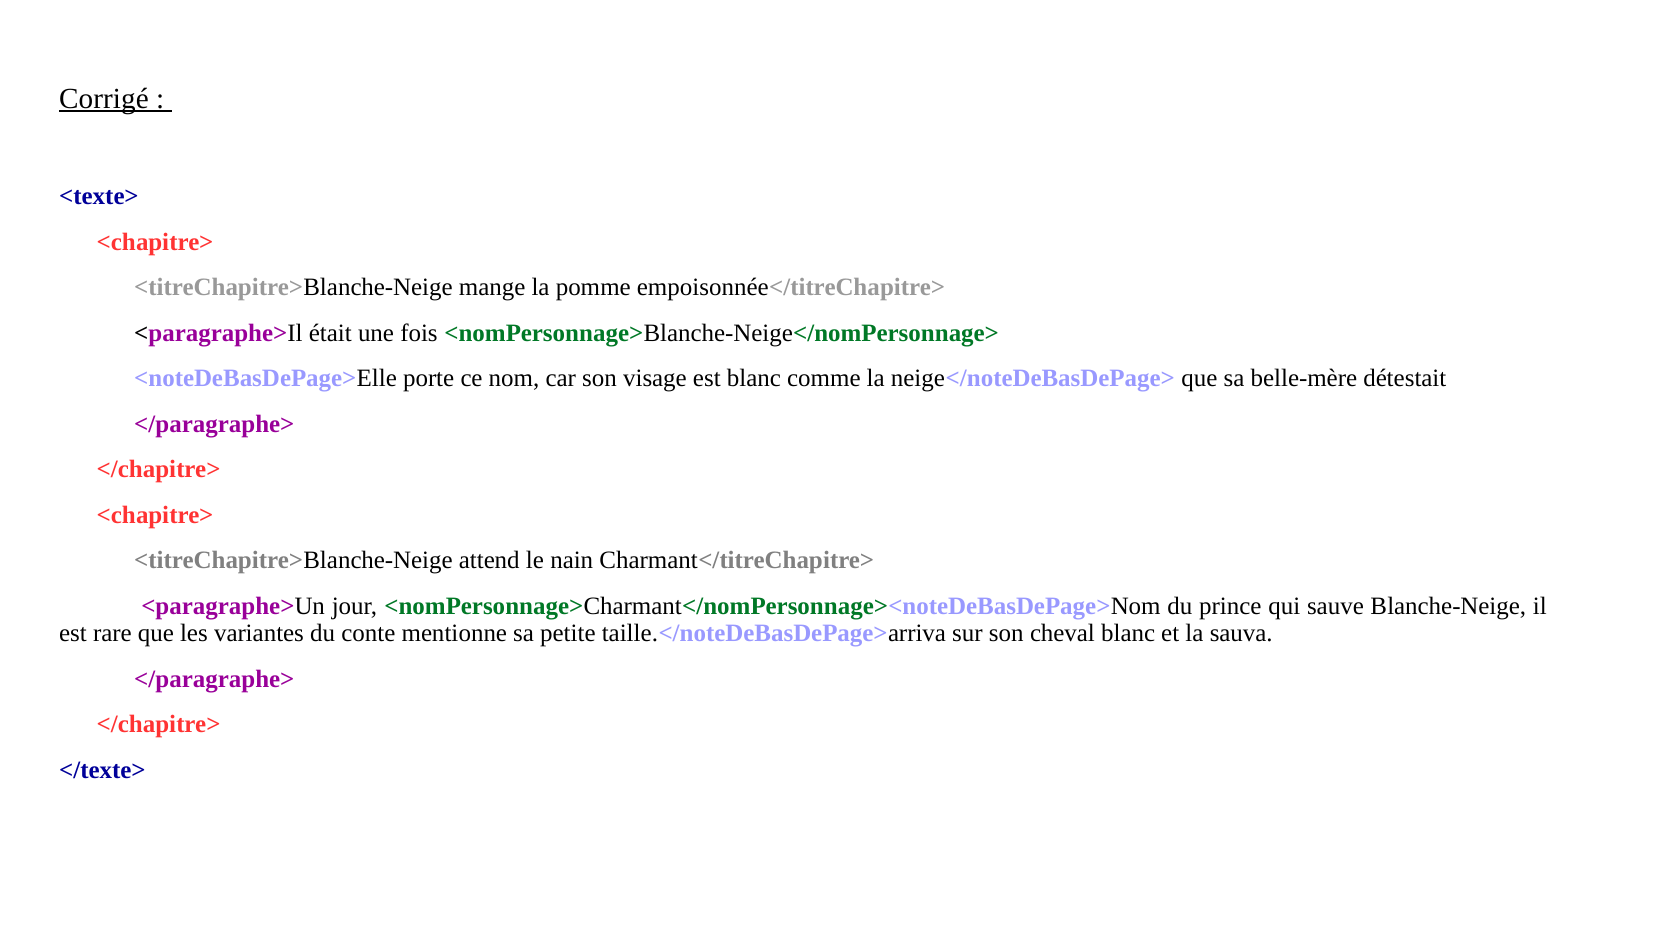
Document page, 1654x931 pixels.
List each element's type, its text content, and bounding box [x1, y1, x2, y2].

list Corrigé : <texte> <chapitre> <titreChapitre>Blanche-Neige mange la pomme empoisonnée</titreChapitre> <paragraphe>Il était une fois <nomPersonnage>Blanche-Neige</nomPersonnage> <noteDeBasDePage>Elle porte ce nom, car son visage est blanc comme la neige</noteDeBasDePage> que sa belle-mère détestait </paragraphe> </chapitre> <chapitre> <titreChapitre>Blanche-Neige attend le nain Charmant</titreChapitre> <paragraphe>Un jour, <nomPersonnage>Charmant</nomPersonnage><noteDeBasDePage>Nom du prince qui sauve Blanche-Neige, il est rare que les variantes du conte mentionne sa petite taille.</noteDeBasDePage>arriva sur son cheval blanc et la sauva. </paragraphe> </chapitre> </texte> [59, 82, 1548, 922]
